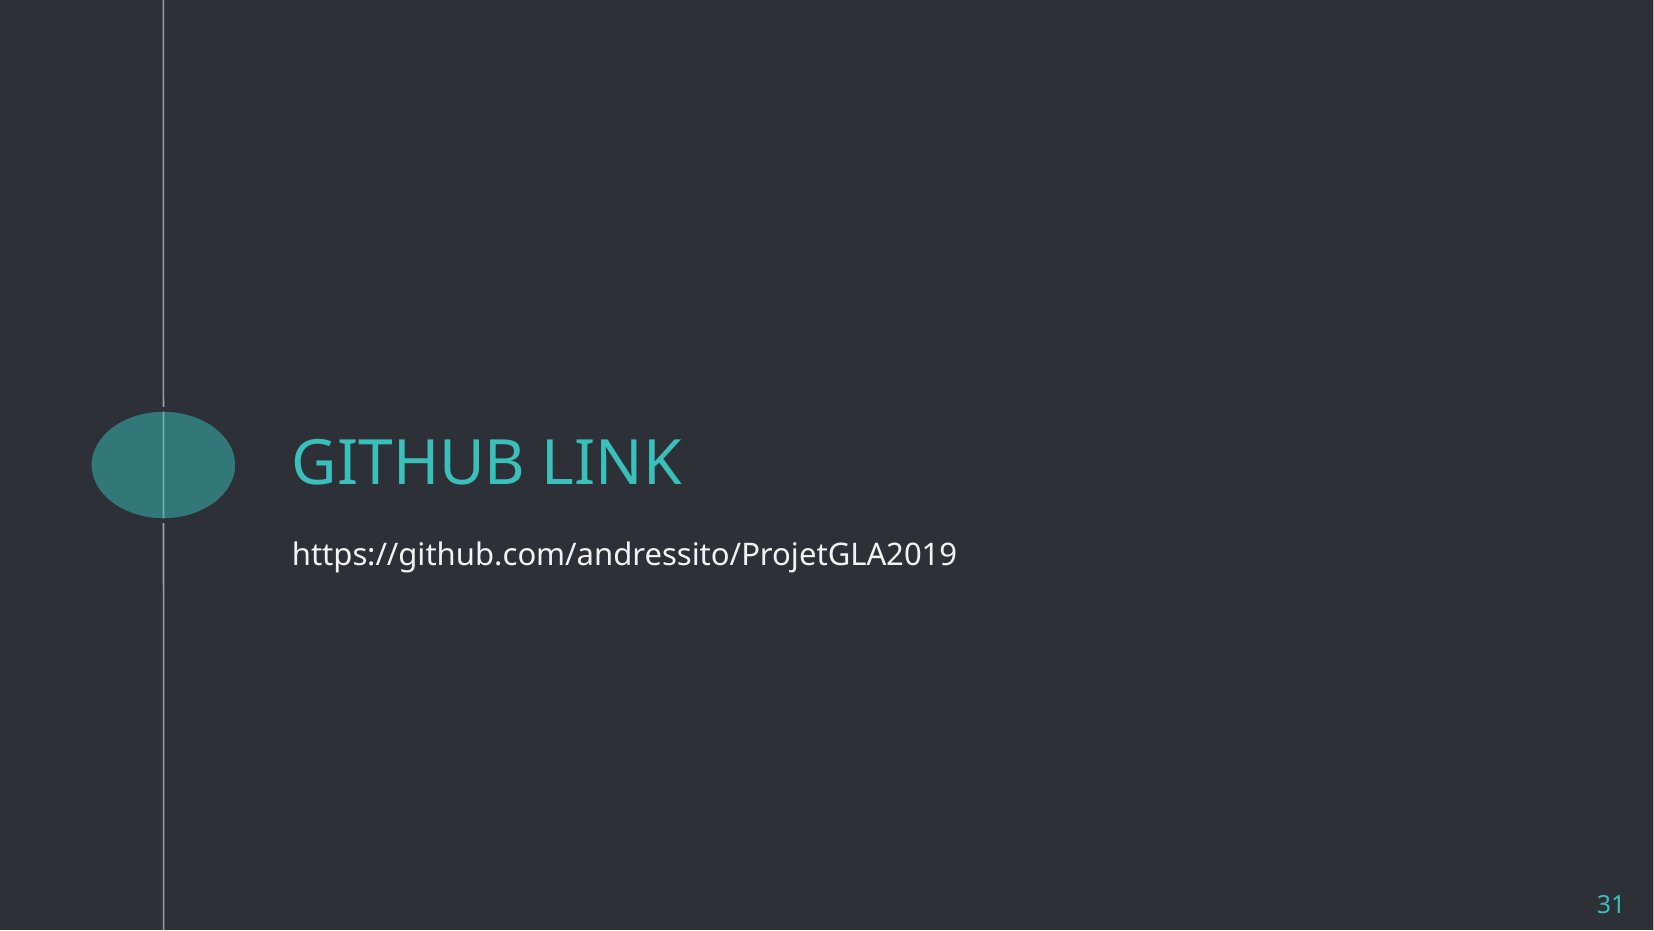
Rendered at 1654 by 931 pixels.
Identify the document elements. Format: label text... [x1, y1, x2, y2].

subtitle https://github.com/andressito/ProjetGLA2019 [276, 519, 1530, 584]
title GITHUB LINK [276, 411, 1501, 508]
slide_number <numéro> [1541, 873, 1641, 931]
